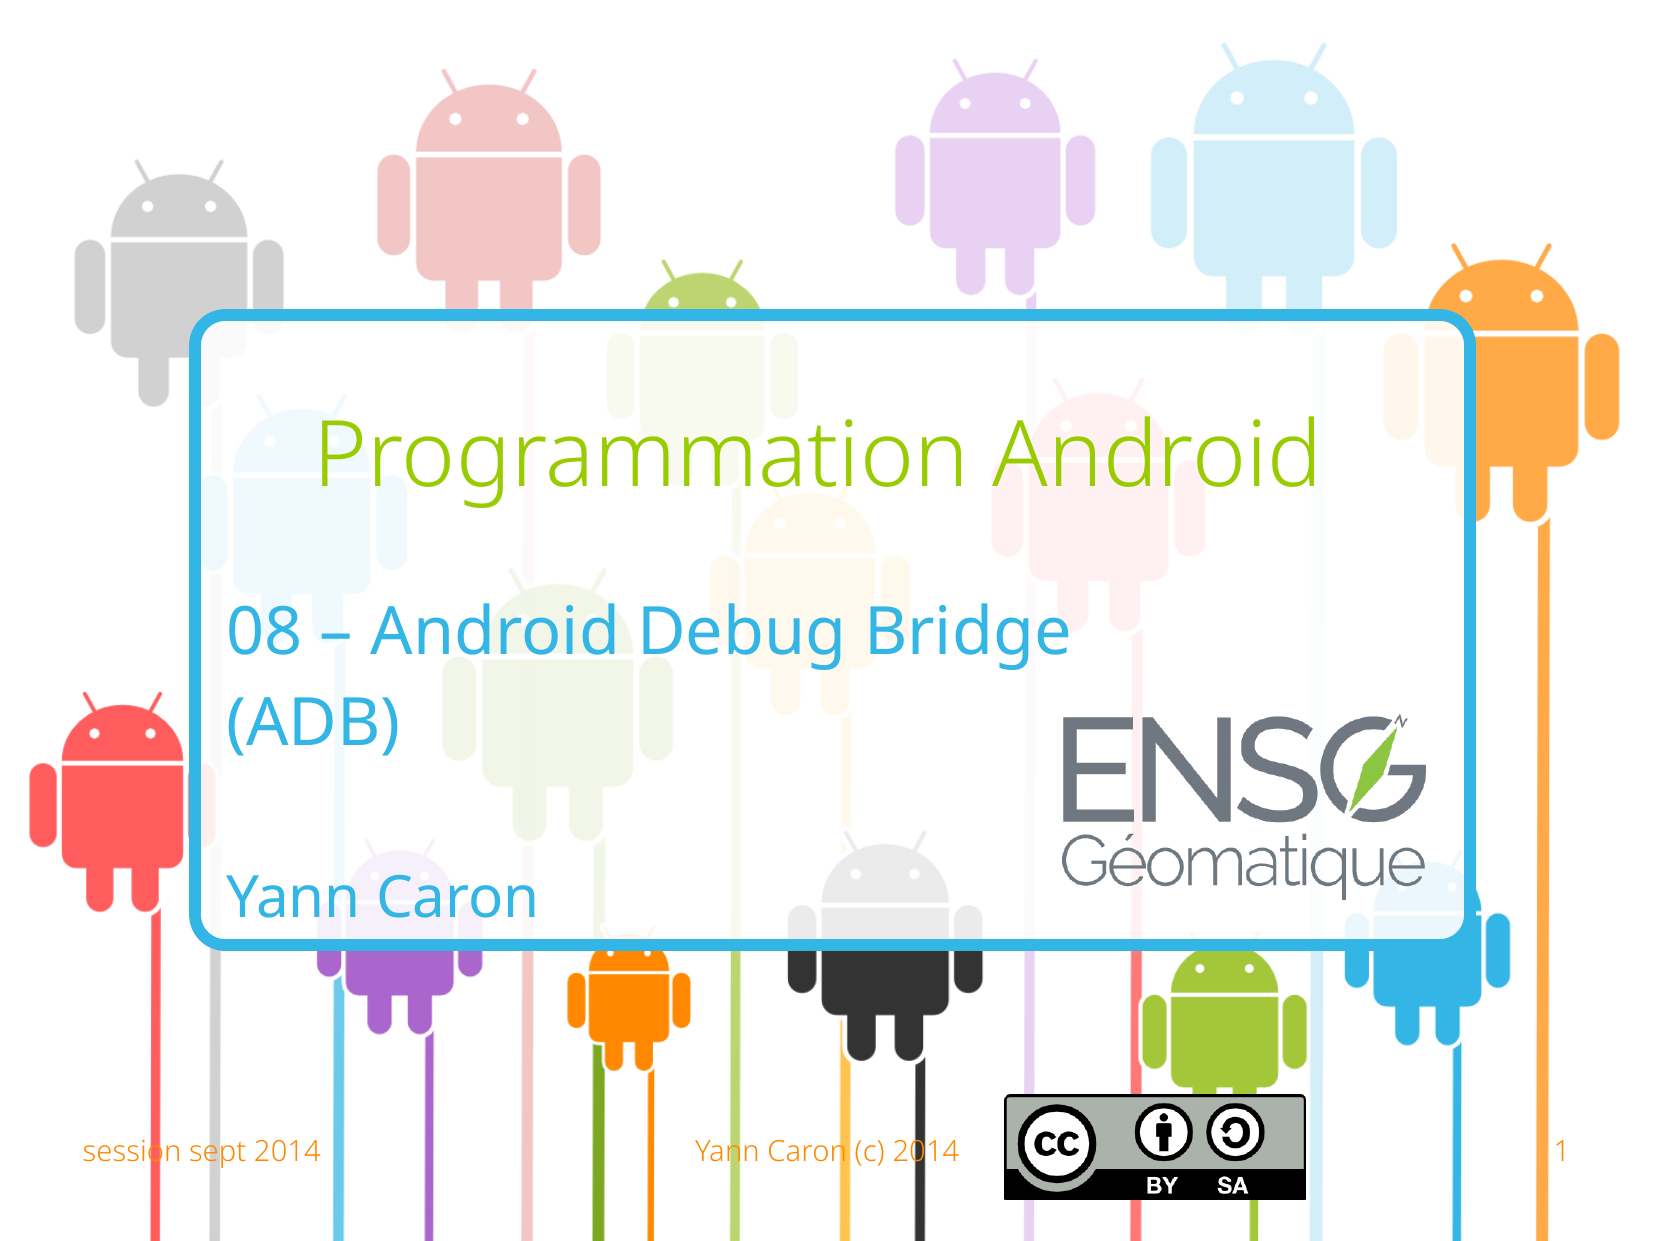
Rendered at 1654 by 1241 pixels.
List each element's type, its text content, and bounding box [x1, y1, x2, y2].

picture [16, 9, 1637, 1241]
text_box [199, 315, 1466, 330]
text_box 08 – Android Debug Bridge (ADB) Yann Caron [225, 585, 1111, 933]
text_box [195, 573, 1471, 946]
title Programmation Android [75, 330, 1563, 573]
